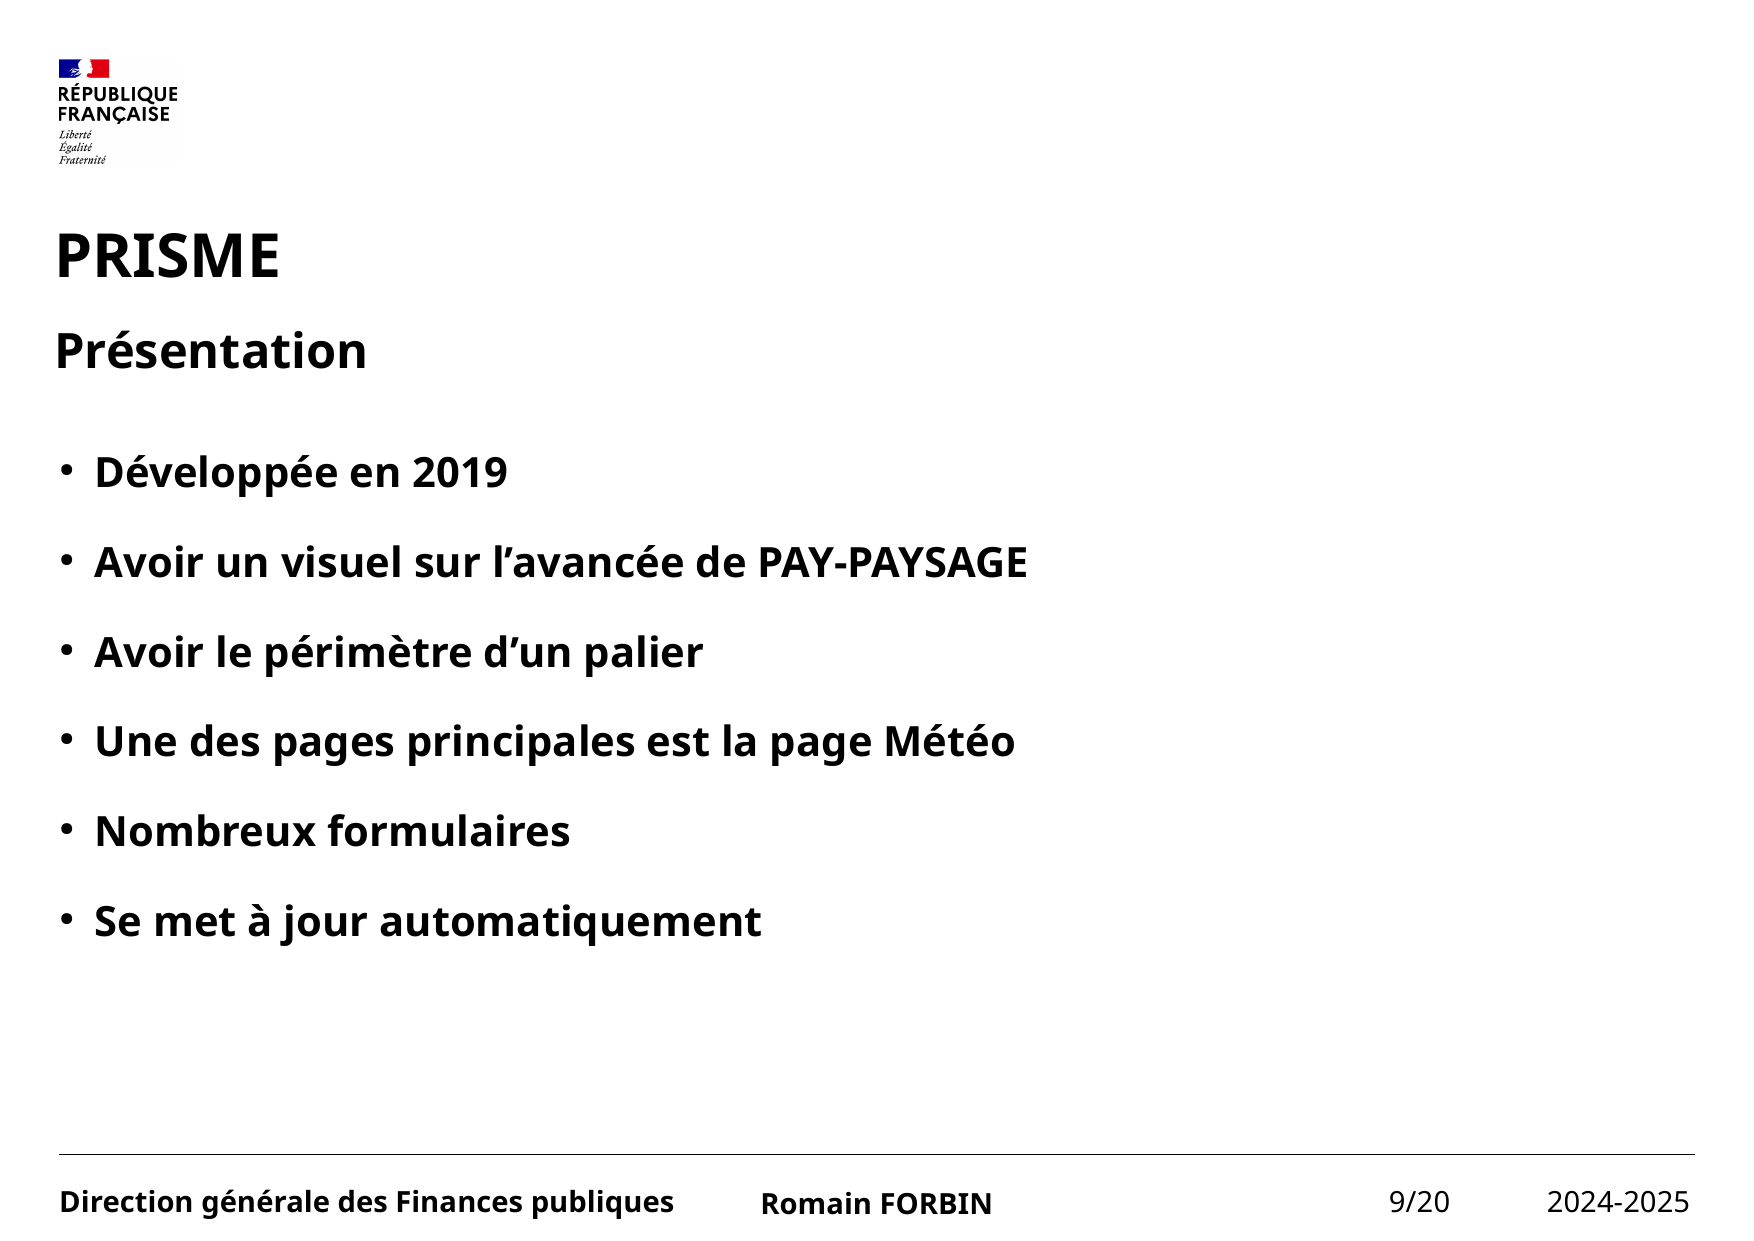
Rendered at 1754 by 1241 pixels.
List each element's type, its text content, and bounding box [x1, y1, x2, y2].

list PRISME Présentation [54, 212, 1447, 384]
picture [59, 59, 178, 164]
list Développée en 2019 Avoir un visuel sur l’avancée de PAY-PAYSAGE Avoir le périmètre d’un palier Une des pages principales est la page Météo Nombreux formulaires Se met à jour automatiquement [59, 442, 1638, 1093]
